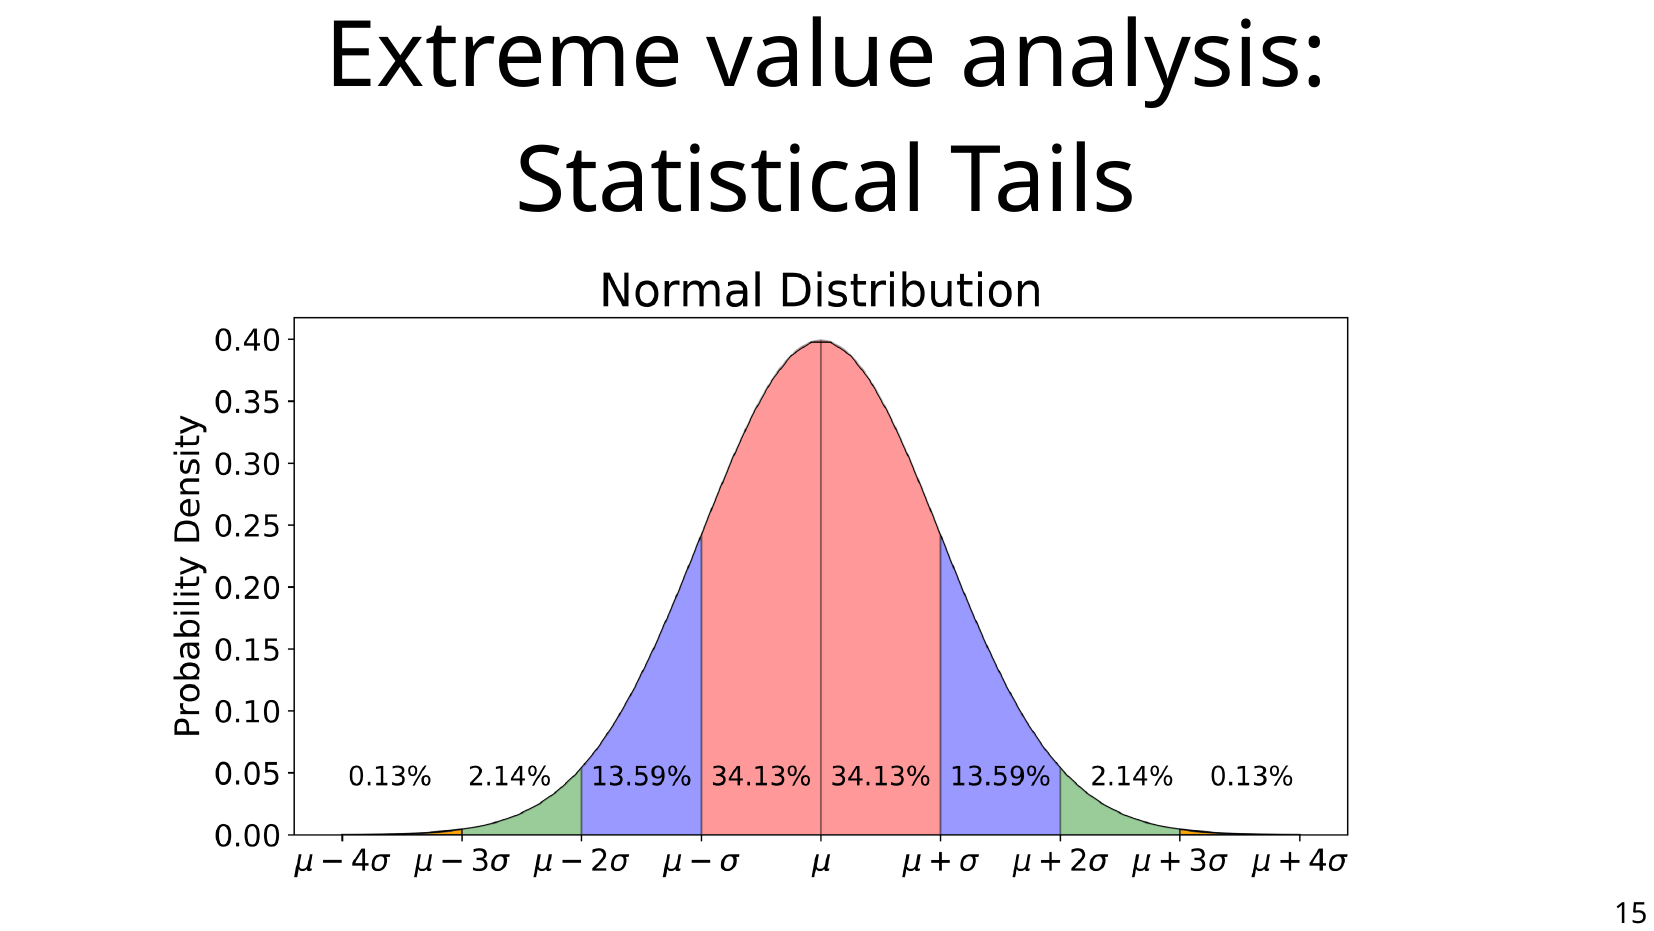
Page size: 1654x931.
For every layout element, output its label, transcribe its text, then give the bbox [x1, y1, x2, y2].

picture [124, 235, 1483, 920]
title Extreme value analysis: Statistical Tails [82, 1, 1571, 226]
